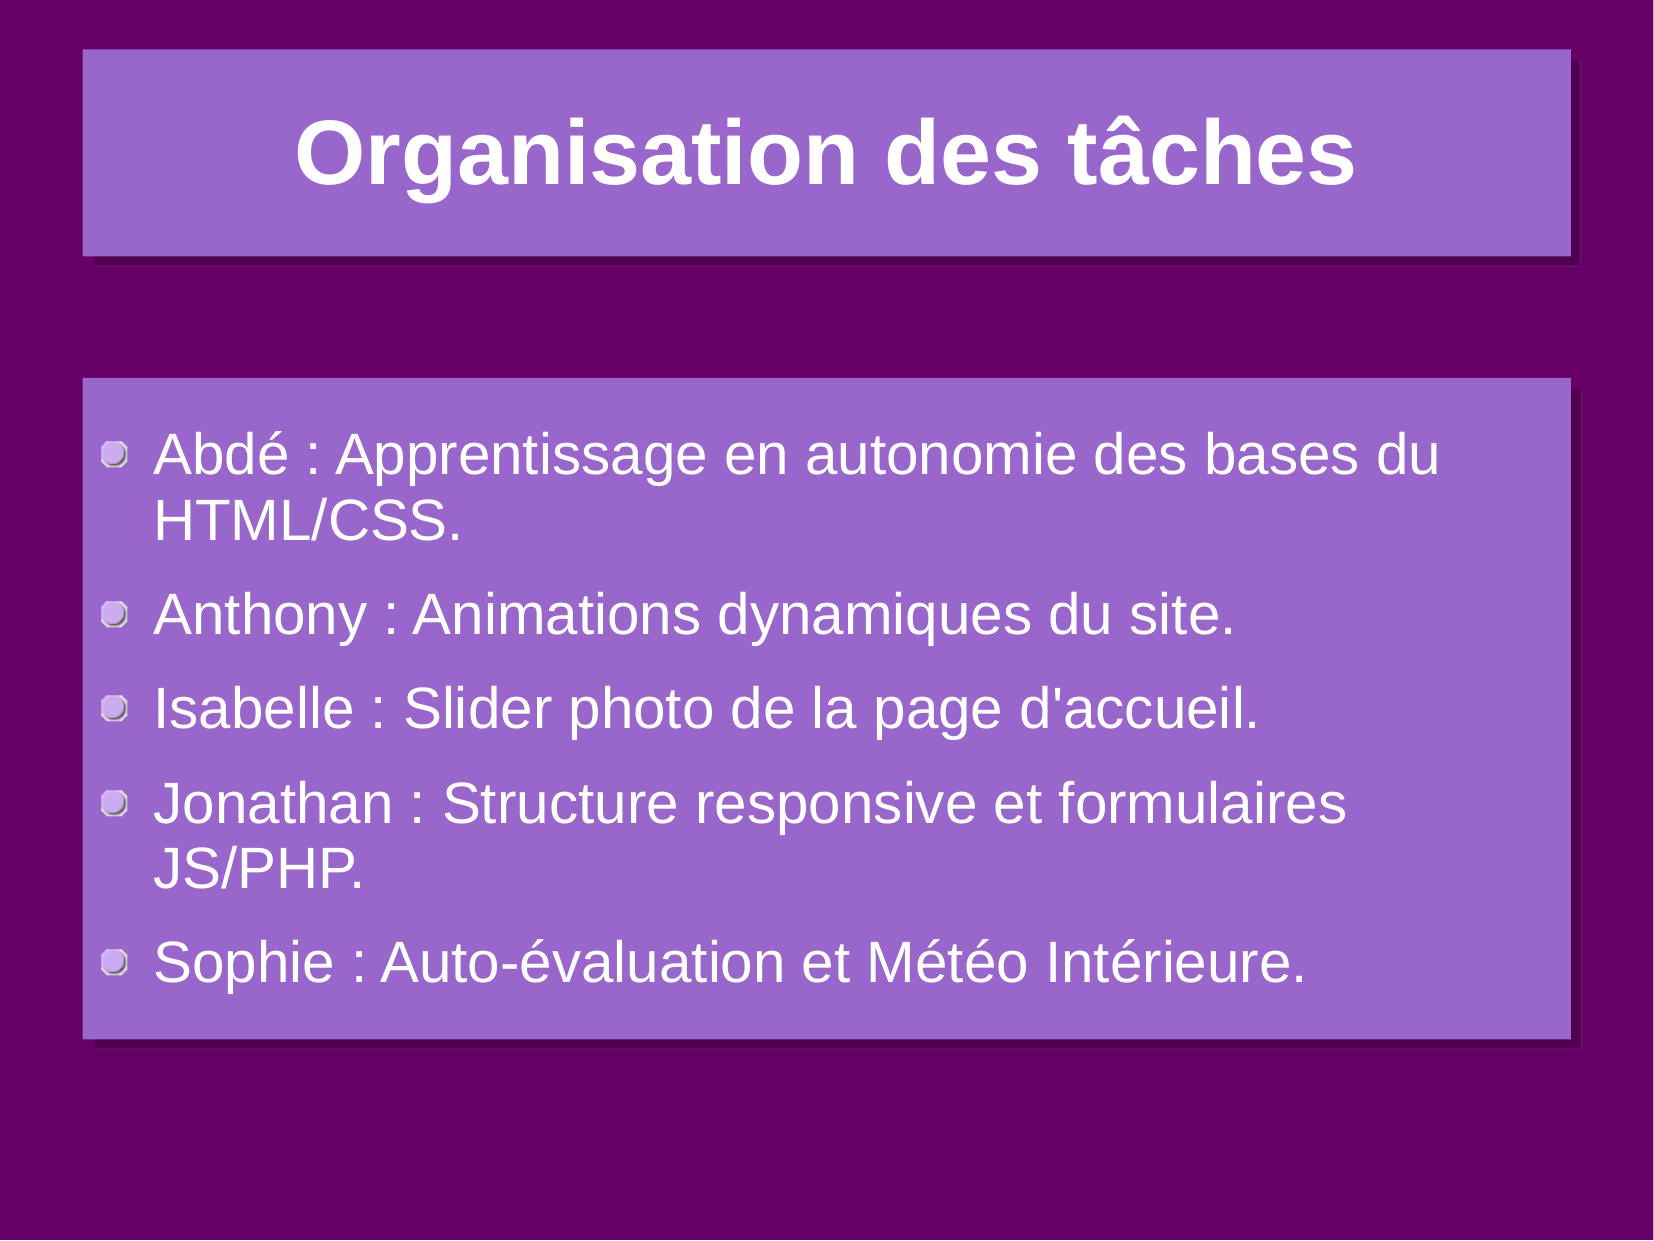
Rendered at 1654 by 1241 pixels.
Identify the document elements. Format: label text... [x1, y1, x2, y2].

title Organisation des tâches [82, 49, 1571, 257]
list Abdé : Apprentissage en autonomie des bases du HTML/CSS. Anthony : Animations dynamiques du site. Isabelle : Slider photo de la page d'accueil. Jonathan : Structure responsive et formulaires JS/PHP. Sophie : Auto-évaluation et Météo Intérieure. [82, 377, 1571, 1040]
